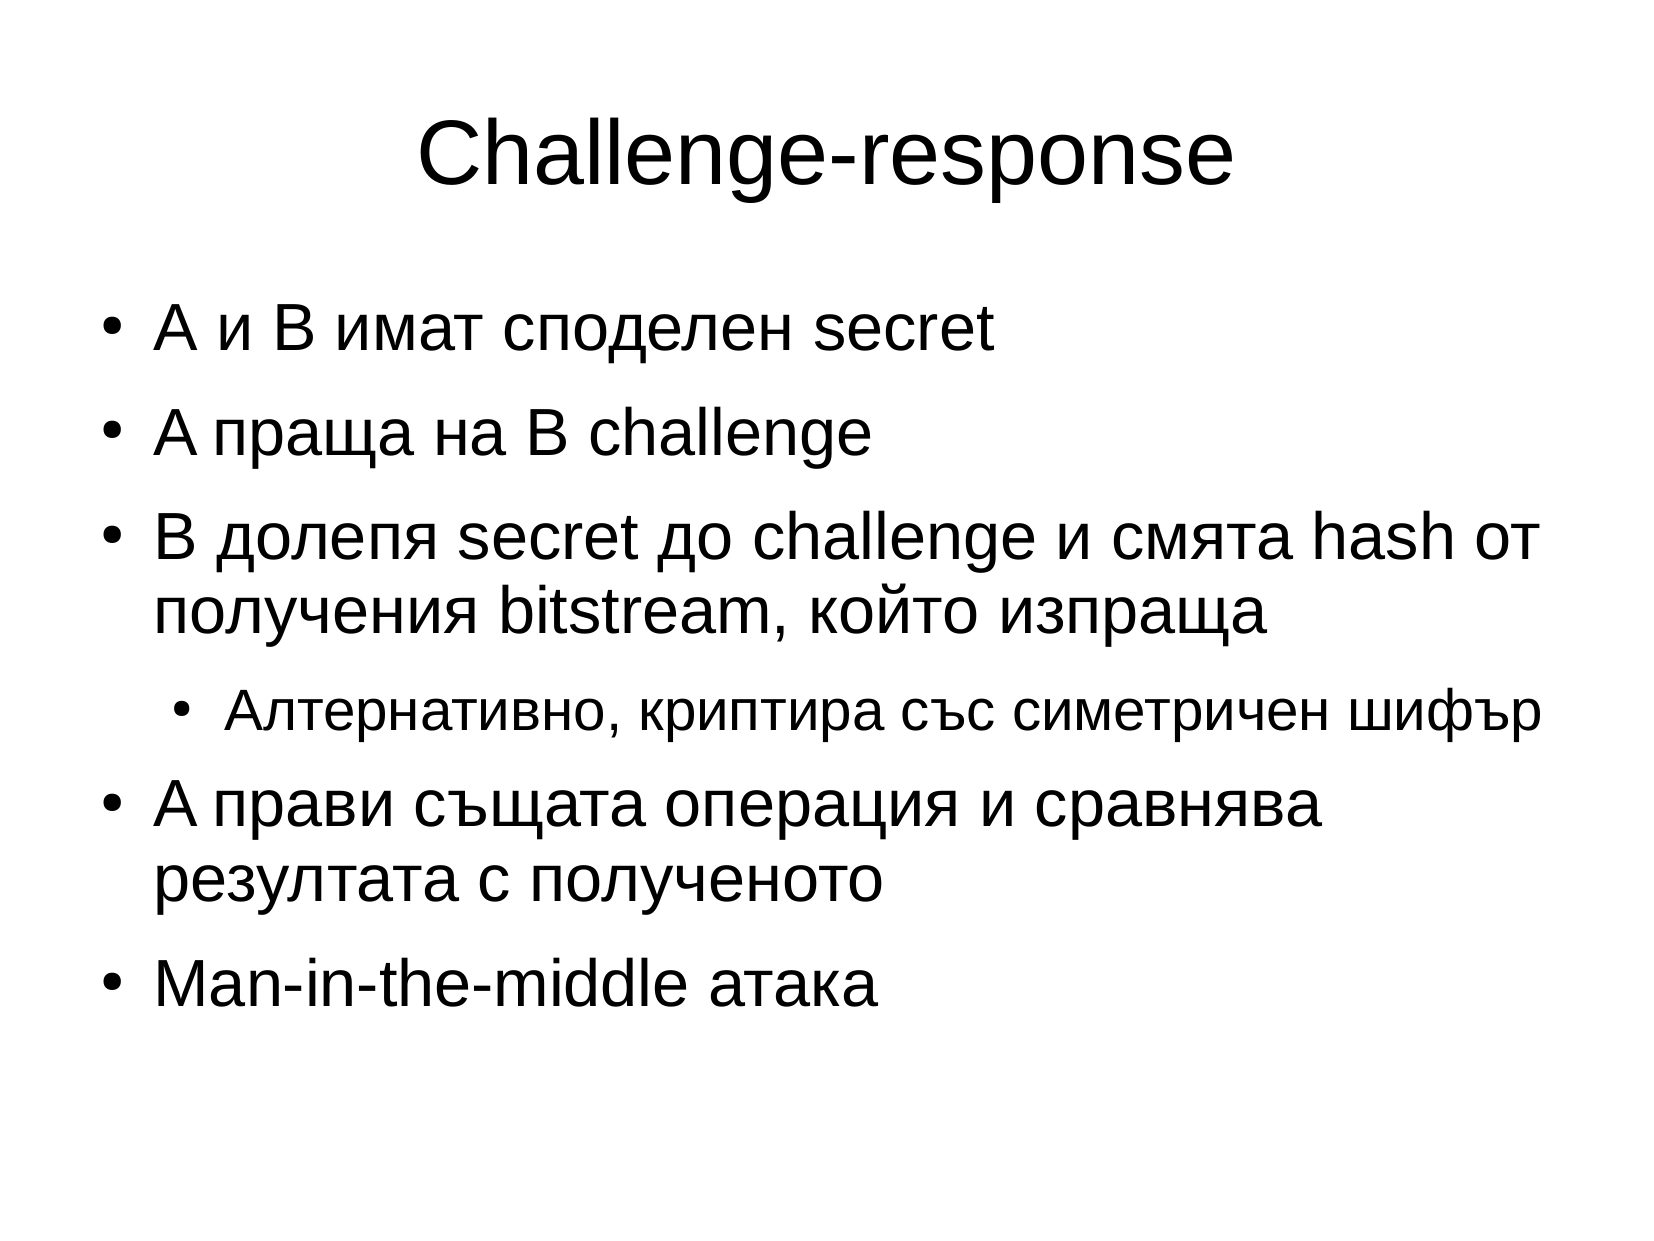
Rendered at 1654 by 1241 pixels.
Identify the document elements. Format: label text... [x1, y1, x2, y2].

title Challenge-response [82, 56, 1571, 250]
list А и B имат споделен secret A праща на B challenge B долепя secret до challenge и смята hash от получения bitstream, който изпраща Алтернативно, криптира със симетричен шифър A прави същата операция и сравнява резултата с полученото Man-in-the-middle атака [82, 290, 1571, 1109]
